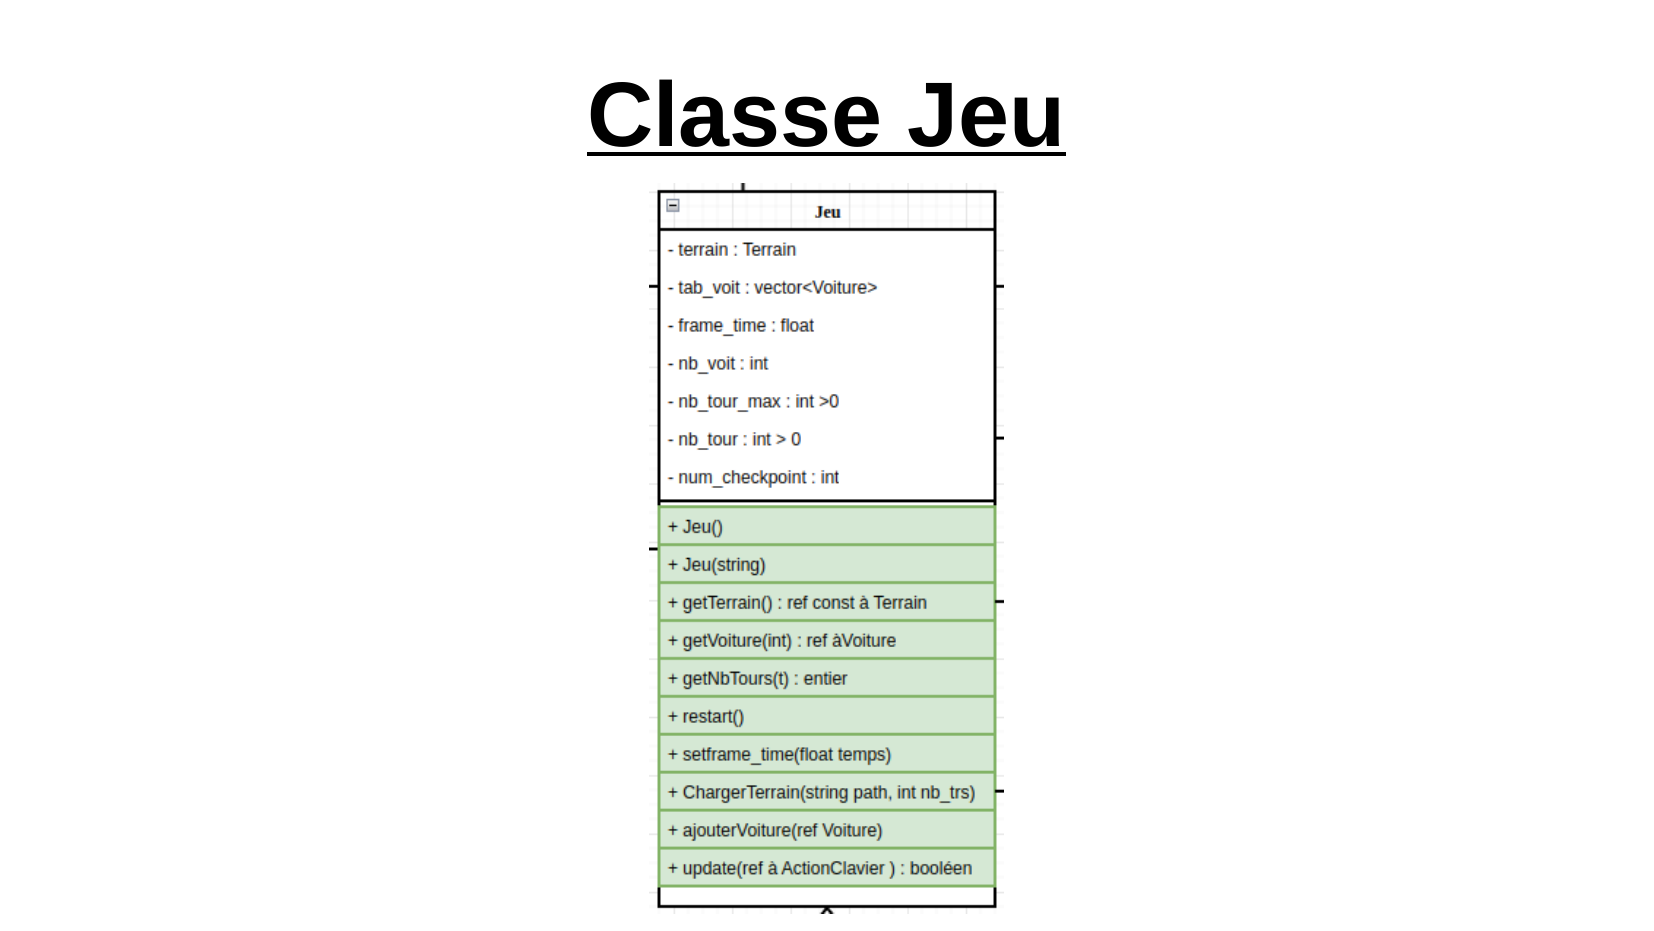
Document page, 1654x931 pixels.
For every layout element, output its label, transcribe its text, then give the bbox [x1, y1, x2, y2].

picture [649, 183, 1004, 914]
title Classe Jeu [82, 37, 1571, 193]
